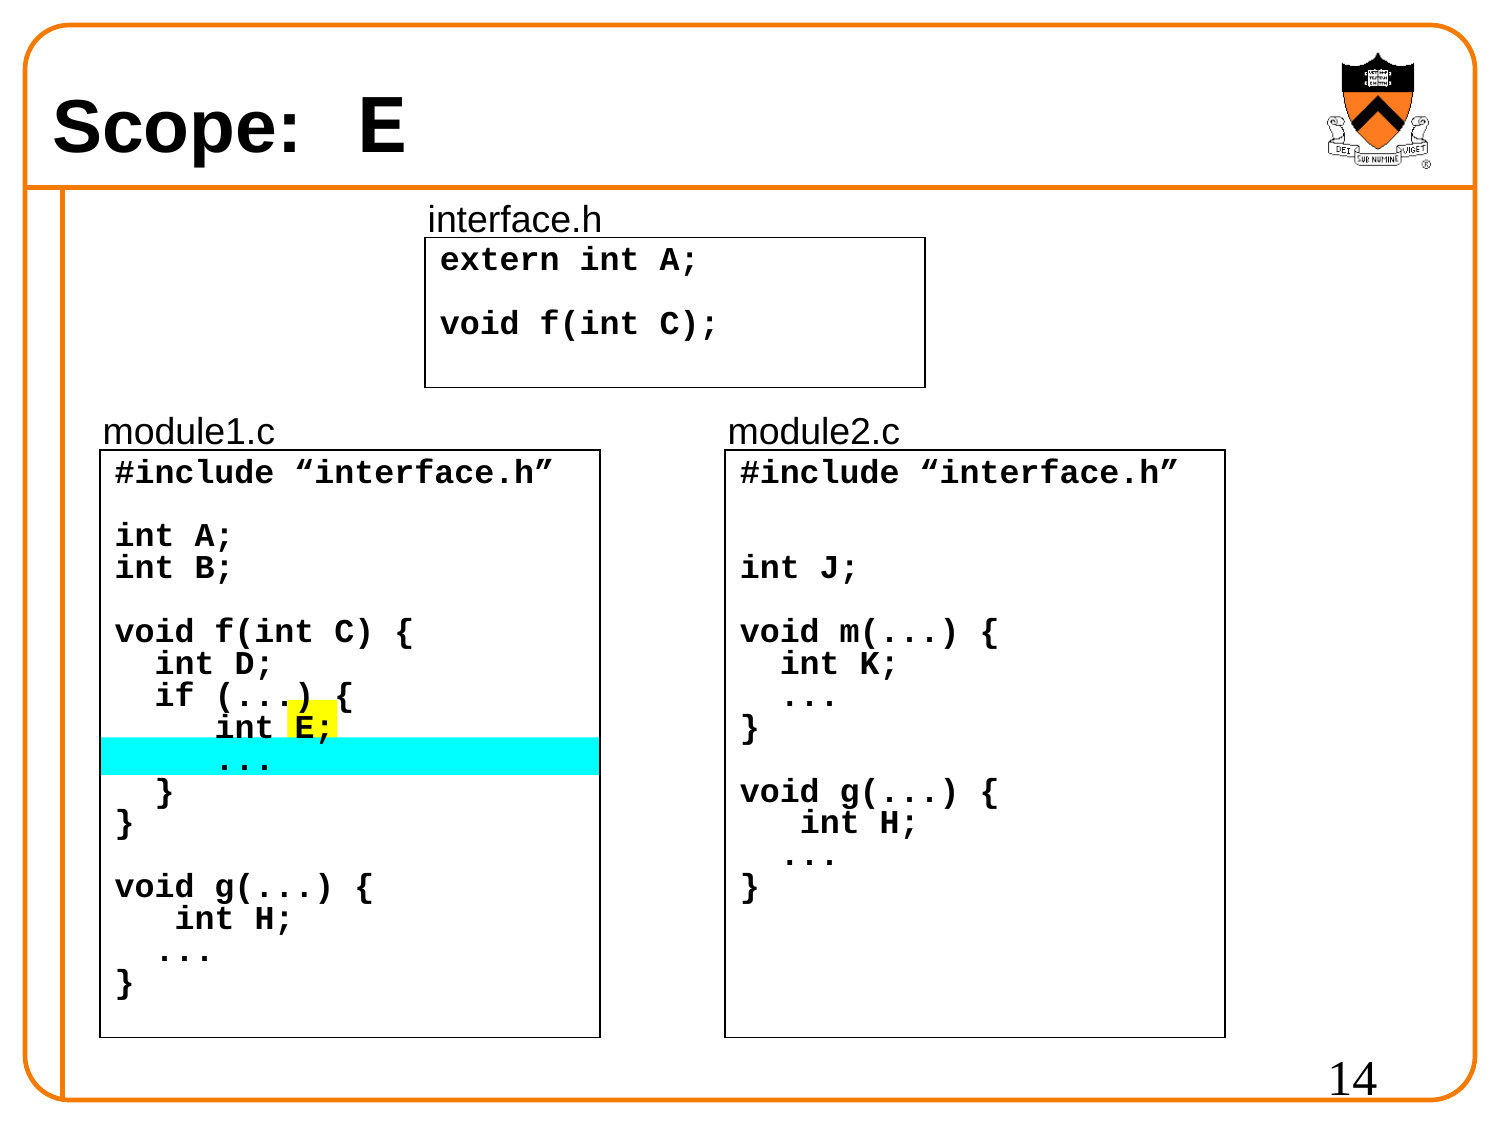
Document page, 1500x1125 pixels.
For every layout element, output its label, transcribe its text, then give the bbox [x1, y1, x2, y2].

picture [1325, 49, 1431, 61]
text_box #include “interface.h” int A; int B; void f(int C) { int D; if (...) { int E; ... } } void g(...) { int H; ... } [99, 450, 600, 1038]
text_box extern int A; void f(int C); [425, 237, 925, 388]
text_box #include “interface.h” int J; void m(...) { int K; ... } void g(...) { int H; ... } [725, 450, 1225, 1038]
text_box module1.c [87, 399, 291, 461]
title Scope: E [37, 61, 1438, 177]
text_box module2.c [712, 399, 916, 461]
text_box interface.h [412, 187, 618, 248]
